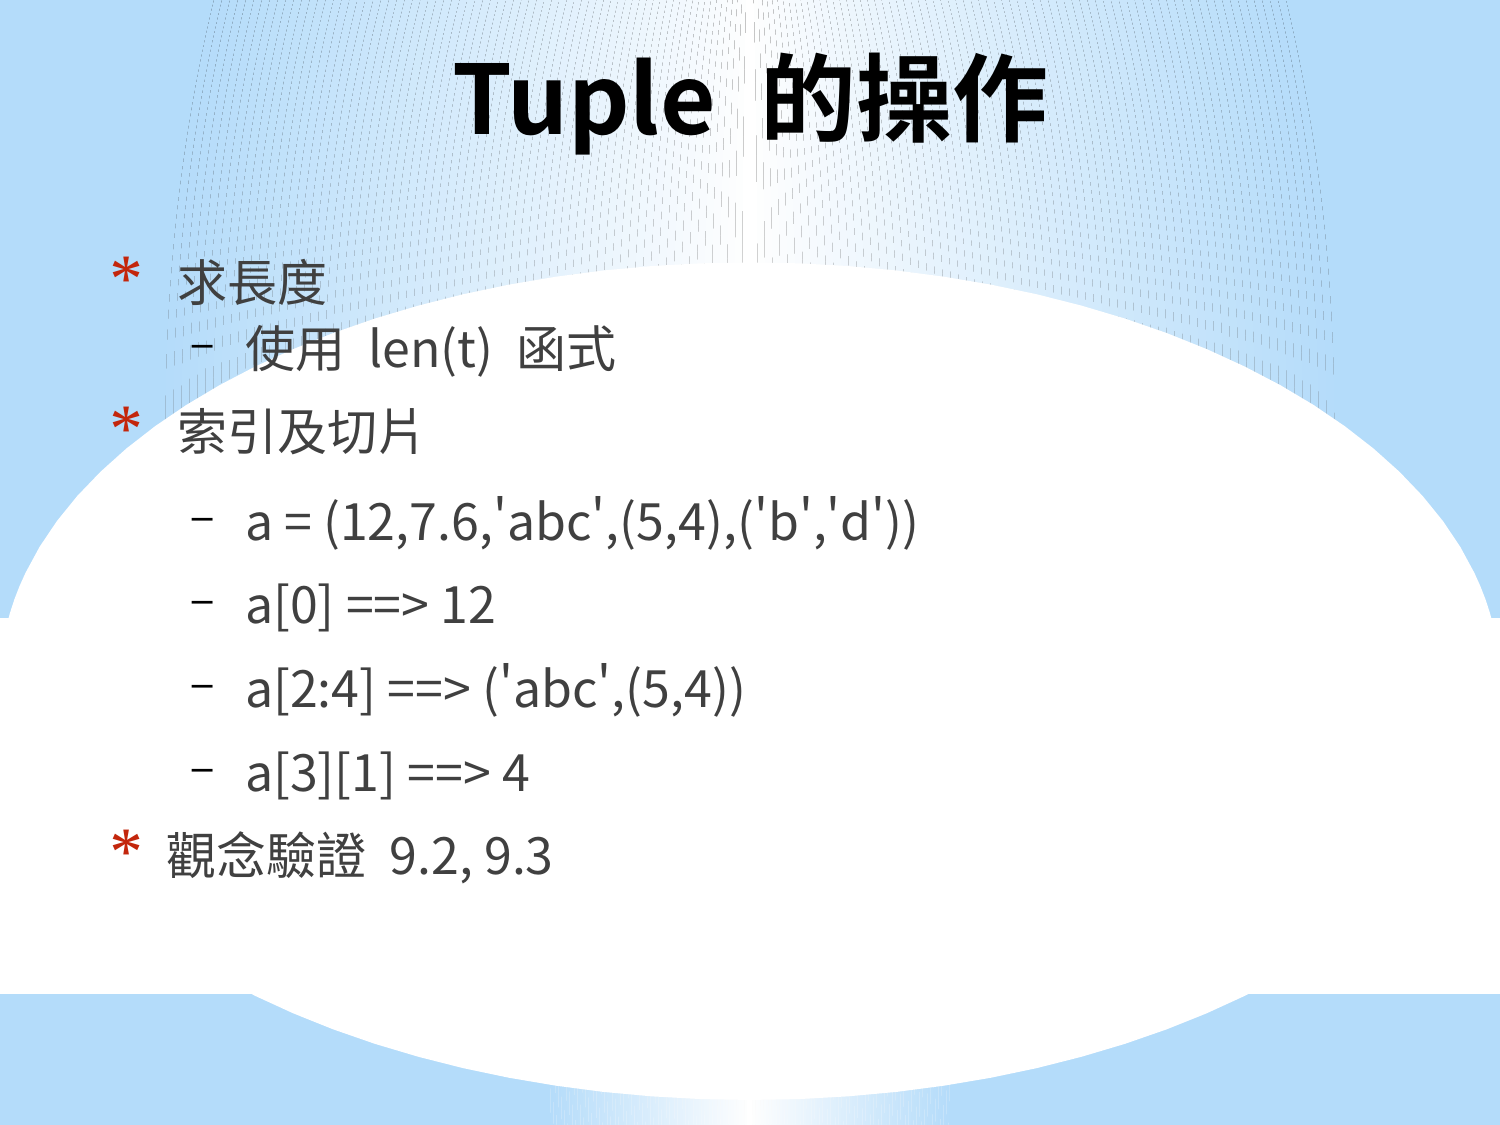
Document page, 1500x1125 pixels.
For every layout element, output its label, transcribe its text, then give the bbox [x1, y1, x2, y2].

title Tuple 的操作 [0, 30, 1500, 219]
list 求長度 使用 len(t) 函式 索引及切片 a = (12,7.6,'abc',(5,4),('b','d')) a[0] ==> 12 a[2:4] ==> ('abc',(5,4)) a[3][1] ==> 4 觀念驗證 9.2, 9.3 [88, 243, 1400, 1047]
